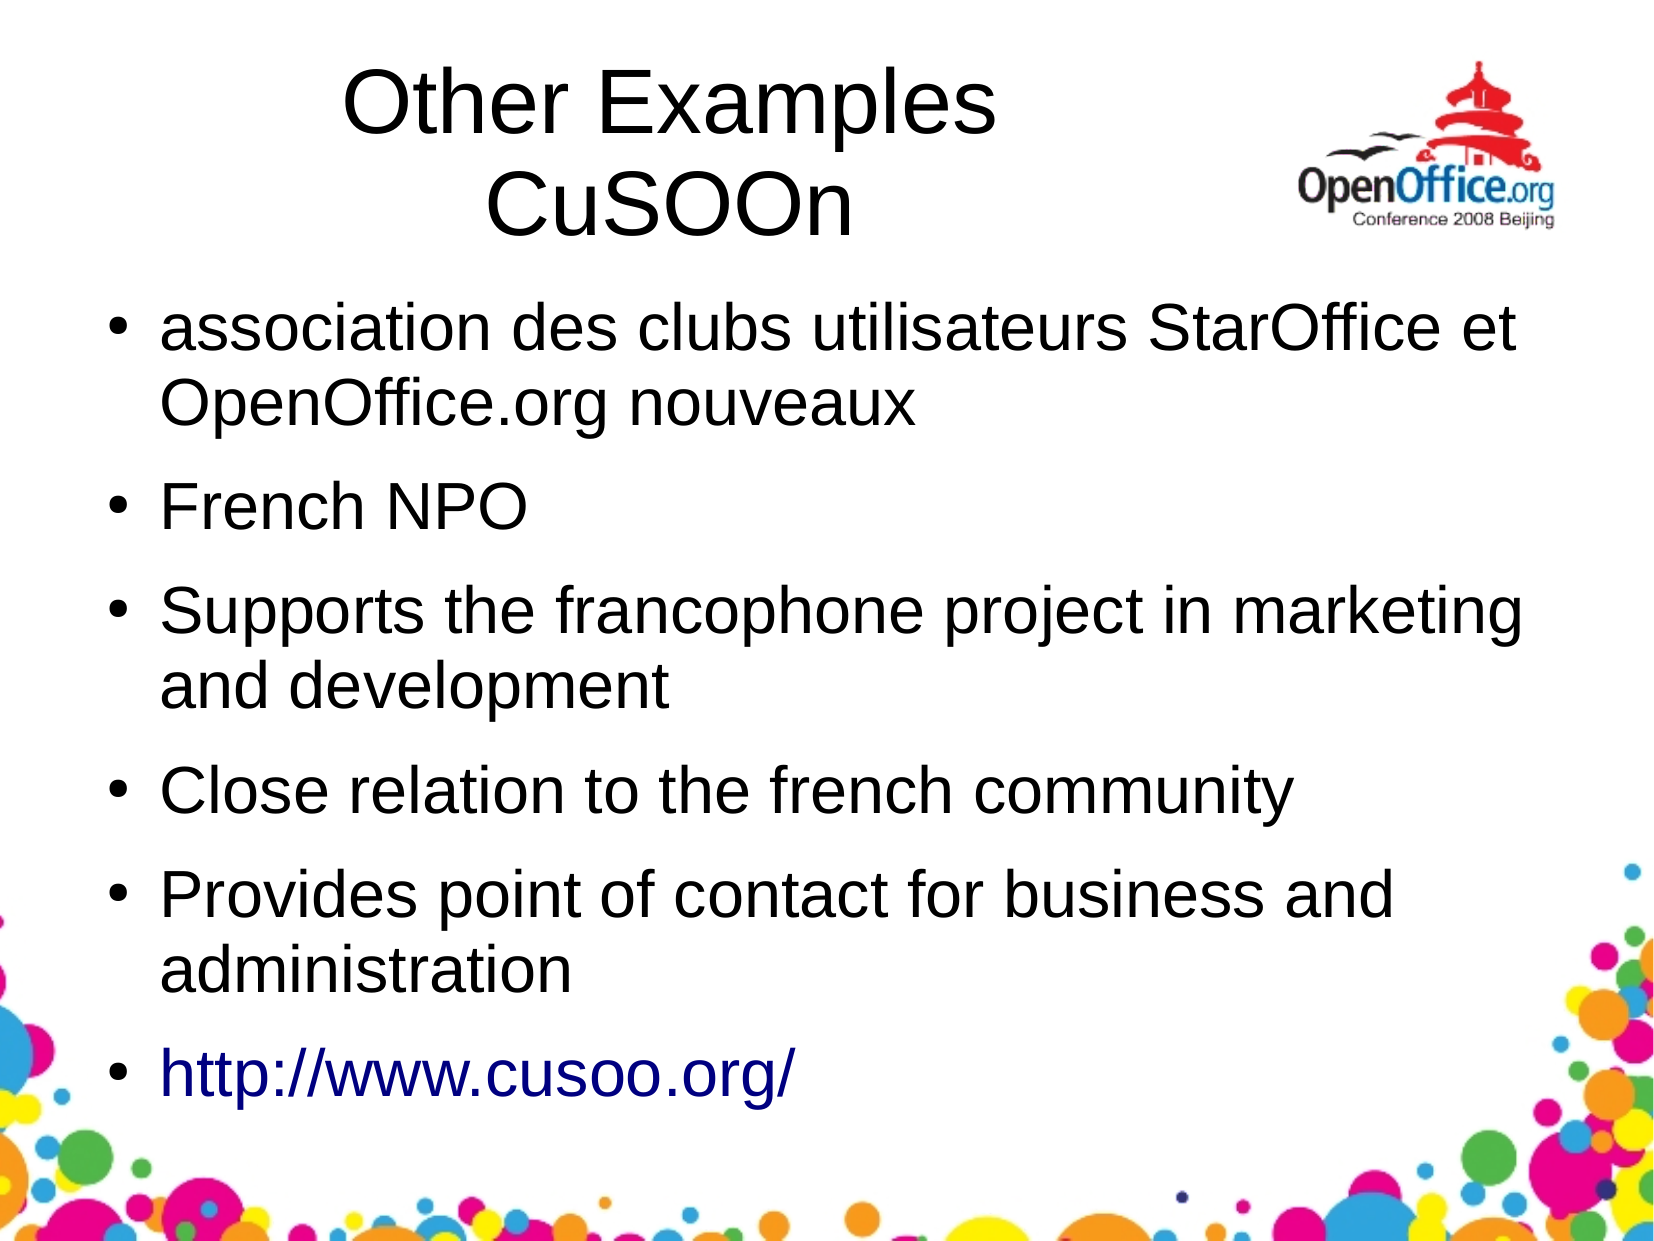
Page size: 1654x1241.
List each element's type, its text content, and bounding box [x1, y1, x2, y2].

title Other Examples CuSOOn [82, 50, 1258, 256]
picture [1285, 51, 1569, 250]
list association des clubs utilisateurs StarOffice et OpenOffice.org nouveaux French NPO Supports the francophone project in marketing and development Close relation to the french community Provides point of contact for business and administration http://www.cusoo.org/ [88, 290, 1577, 1111]
picture [0, 810, 1654, 1241]
